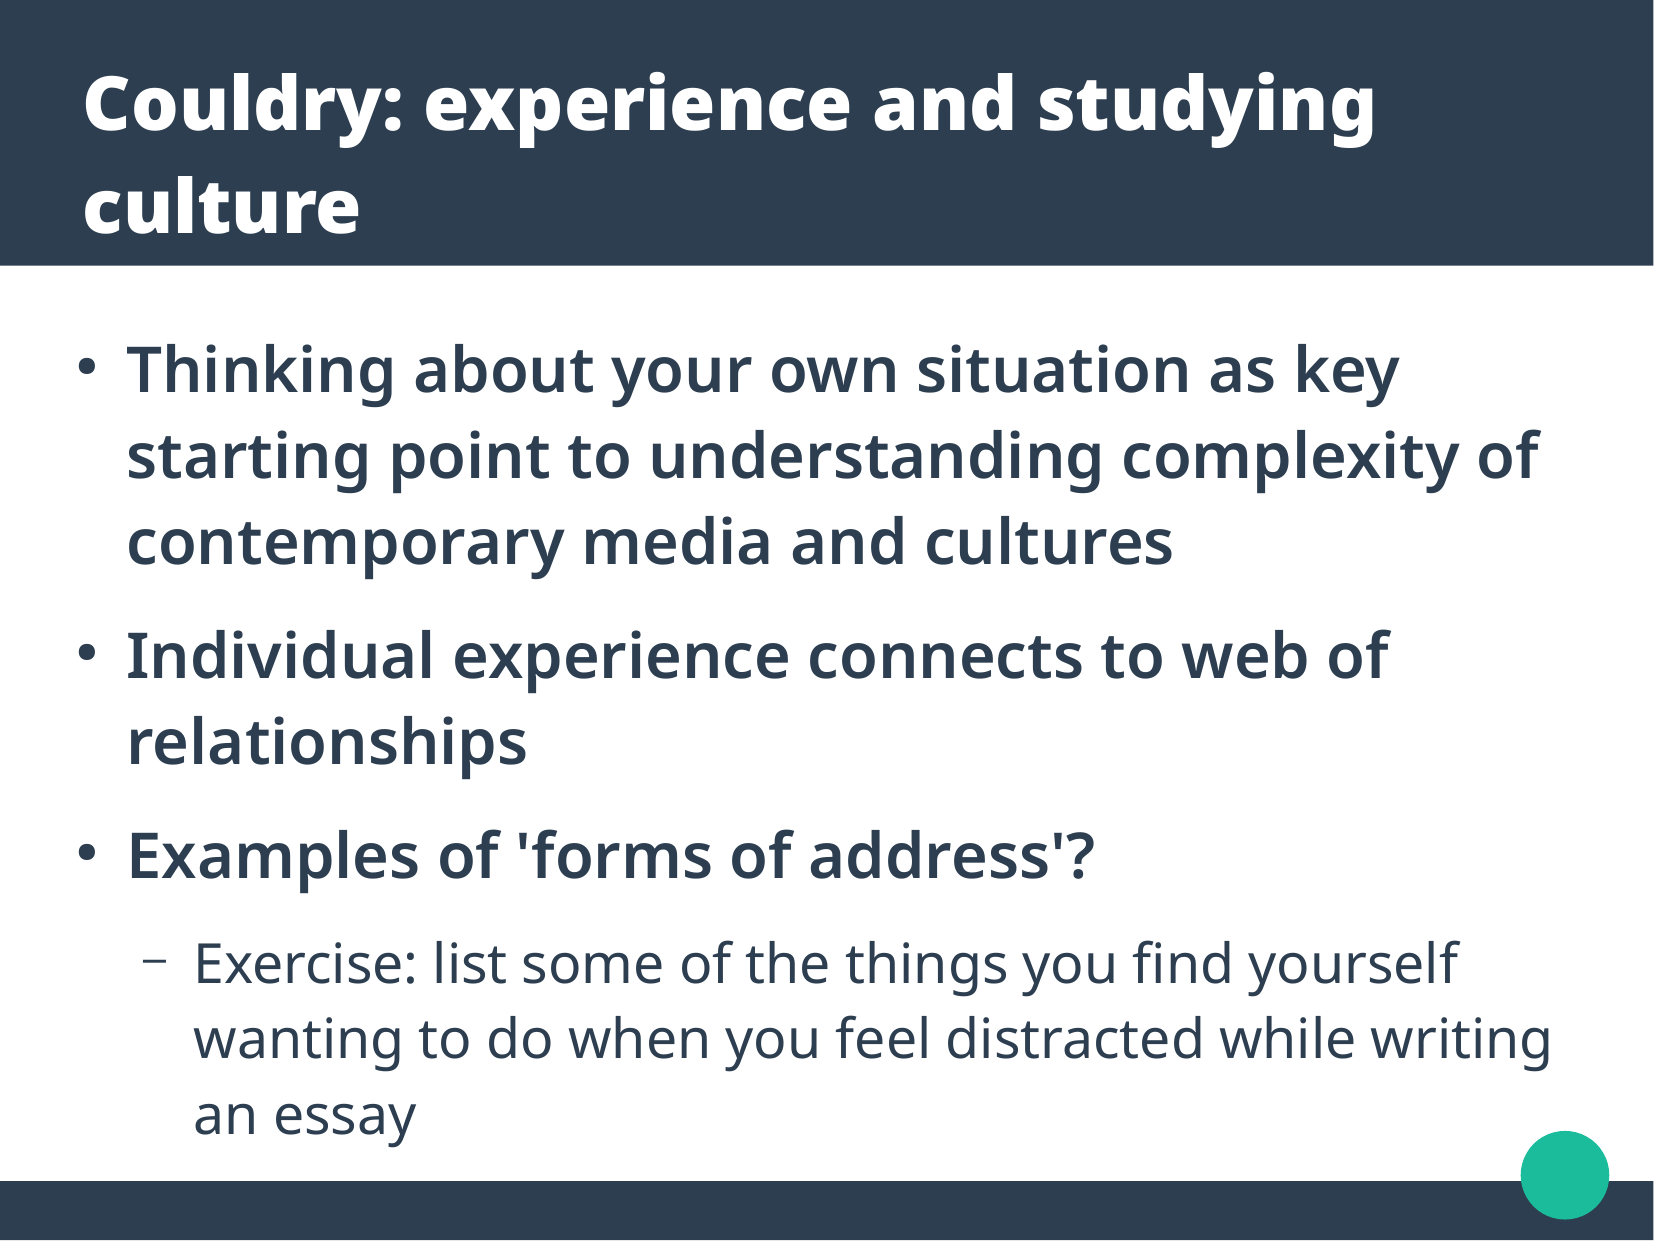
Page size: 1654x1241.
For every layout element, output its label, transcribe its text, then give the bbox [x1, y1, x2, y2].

list Thinking about your own situation as key starting point to understanding complexity of contemporary media and cultures Individual experience connects to web of relationships Examples of 'forms of address'? Exercise: list some of the things you find yourself wanting to do when you feel distracted while writing an essay [59, 324, 1595, 1152]
title Couldry: experience and studying culture [82, 49, 1571, 257]
